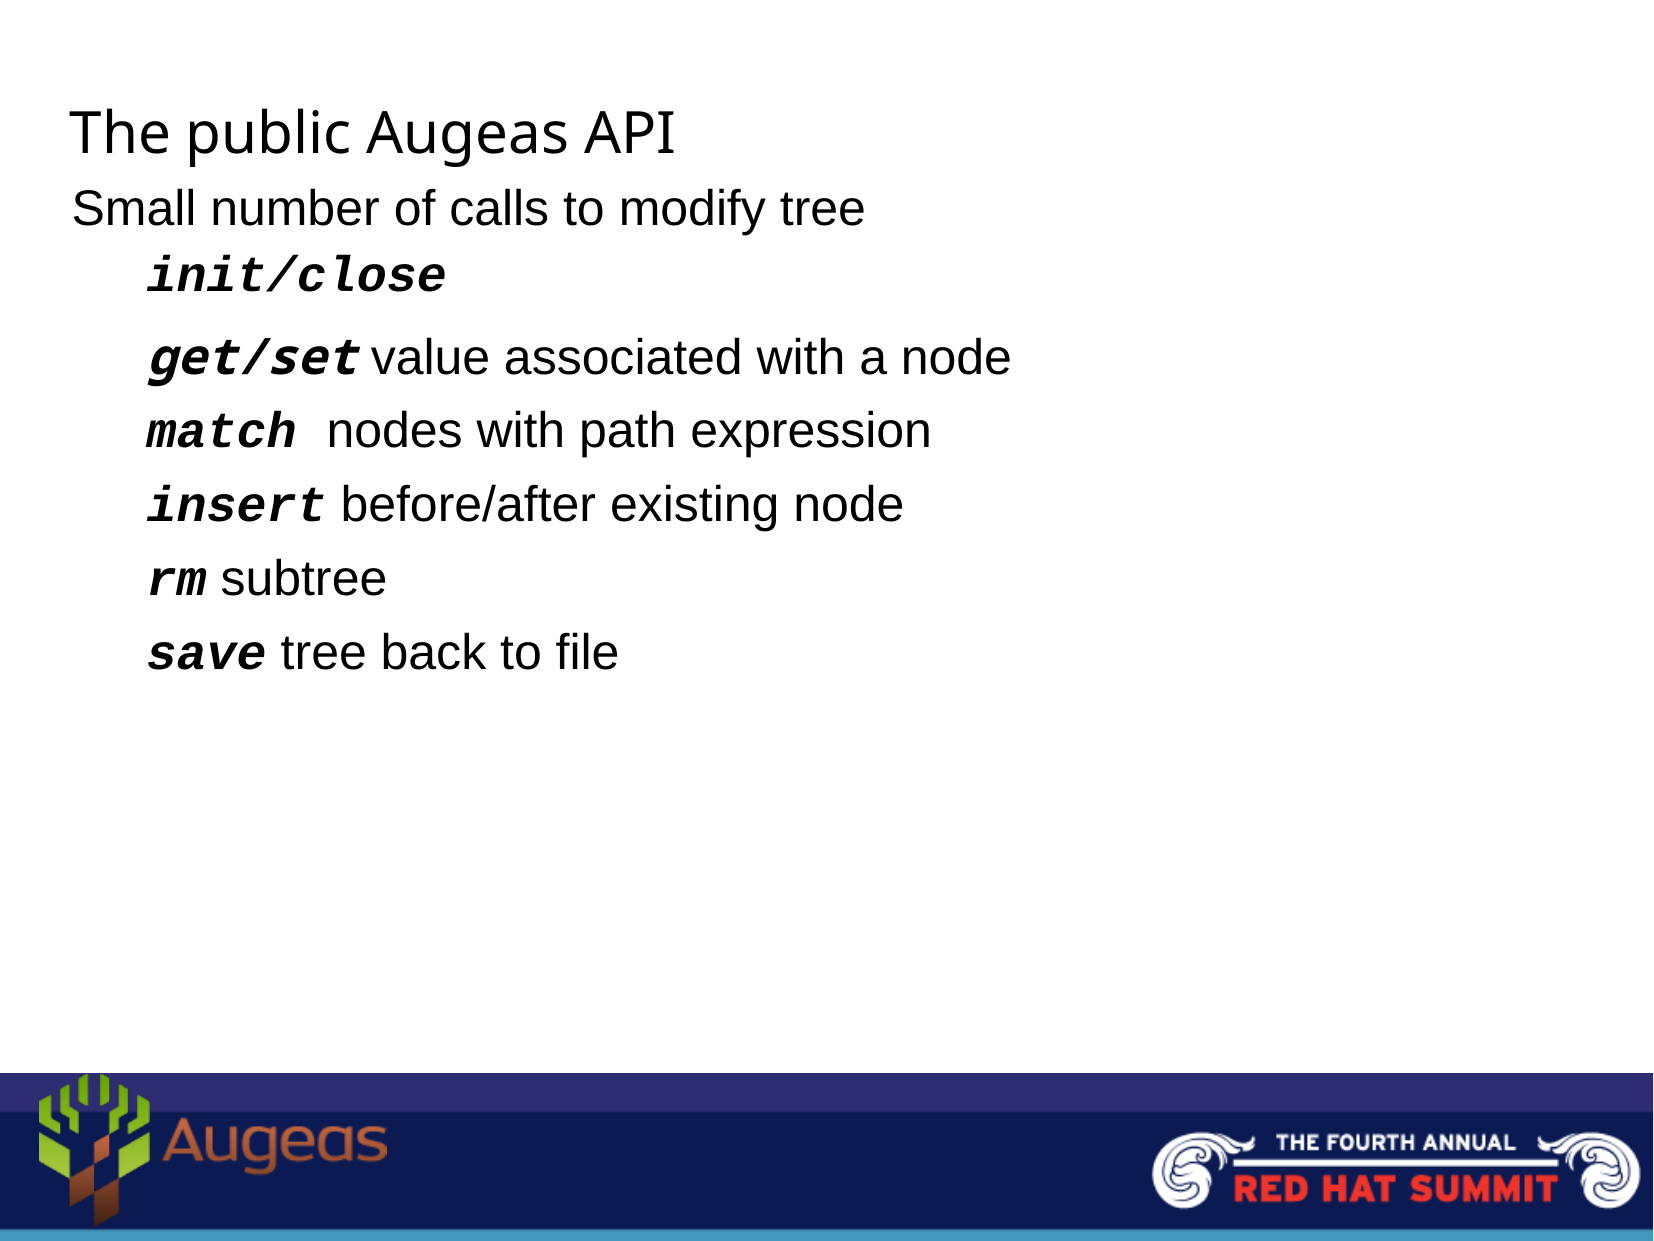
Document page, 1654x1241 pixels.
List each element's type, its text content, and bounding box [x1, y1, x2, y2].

list Small number of calls to modify tree init/close get/set value associated with a node match nodes with path expression insert before/after existing node rm subtree save tree back to file [71, 180, 1495, 1043]
title The public Augeas API [69, 71, 1501, 190]
picture [0, 1073, 1654, 1241]
